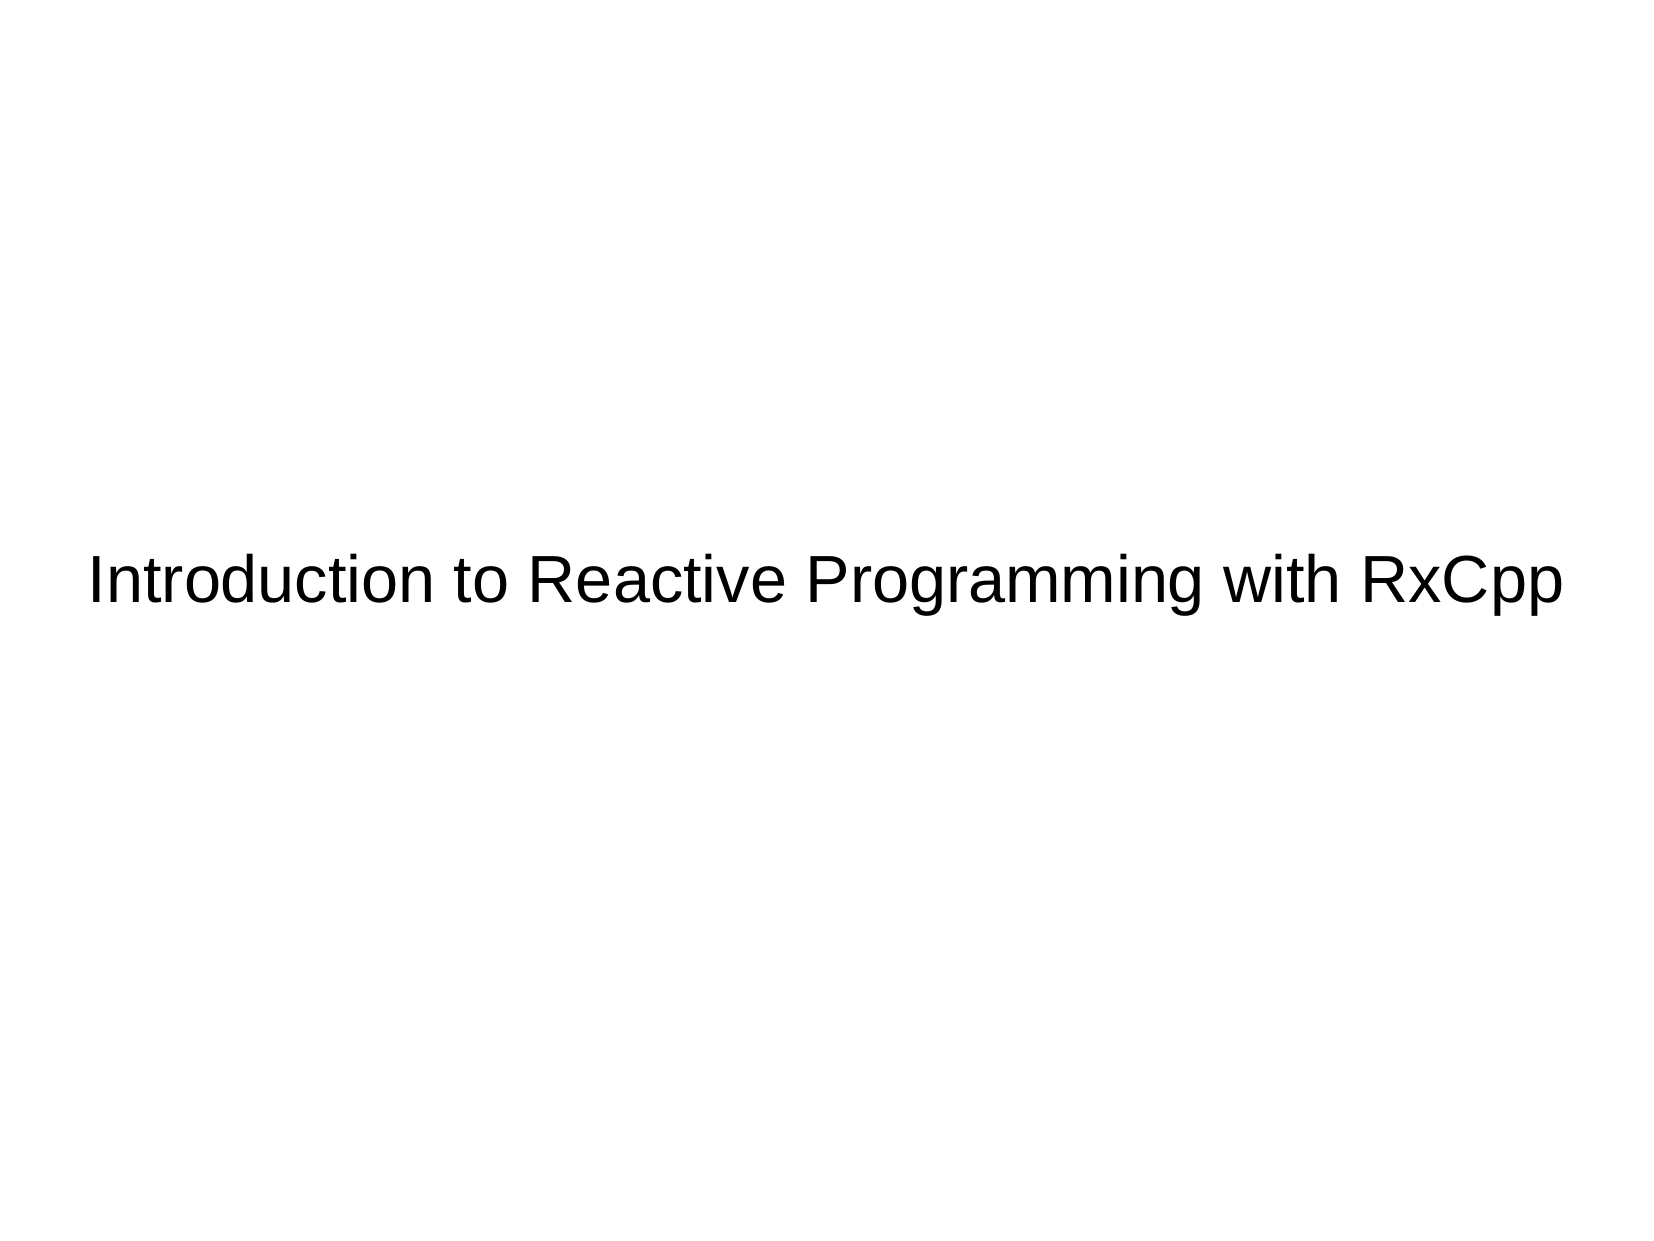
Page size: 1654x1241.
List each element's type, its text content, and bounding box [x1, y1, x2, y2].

subtitle Introduction to Reactive Programming with RxCpp [82, 49, 1571, 1109]
